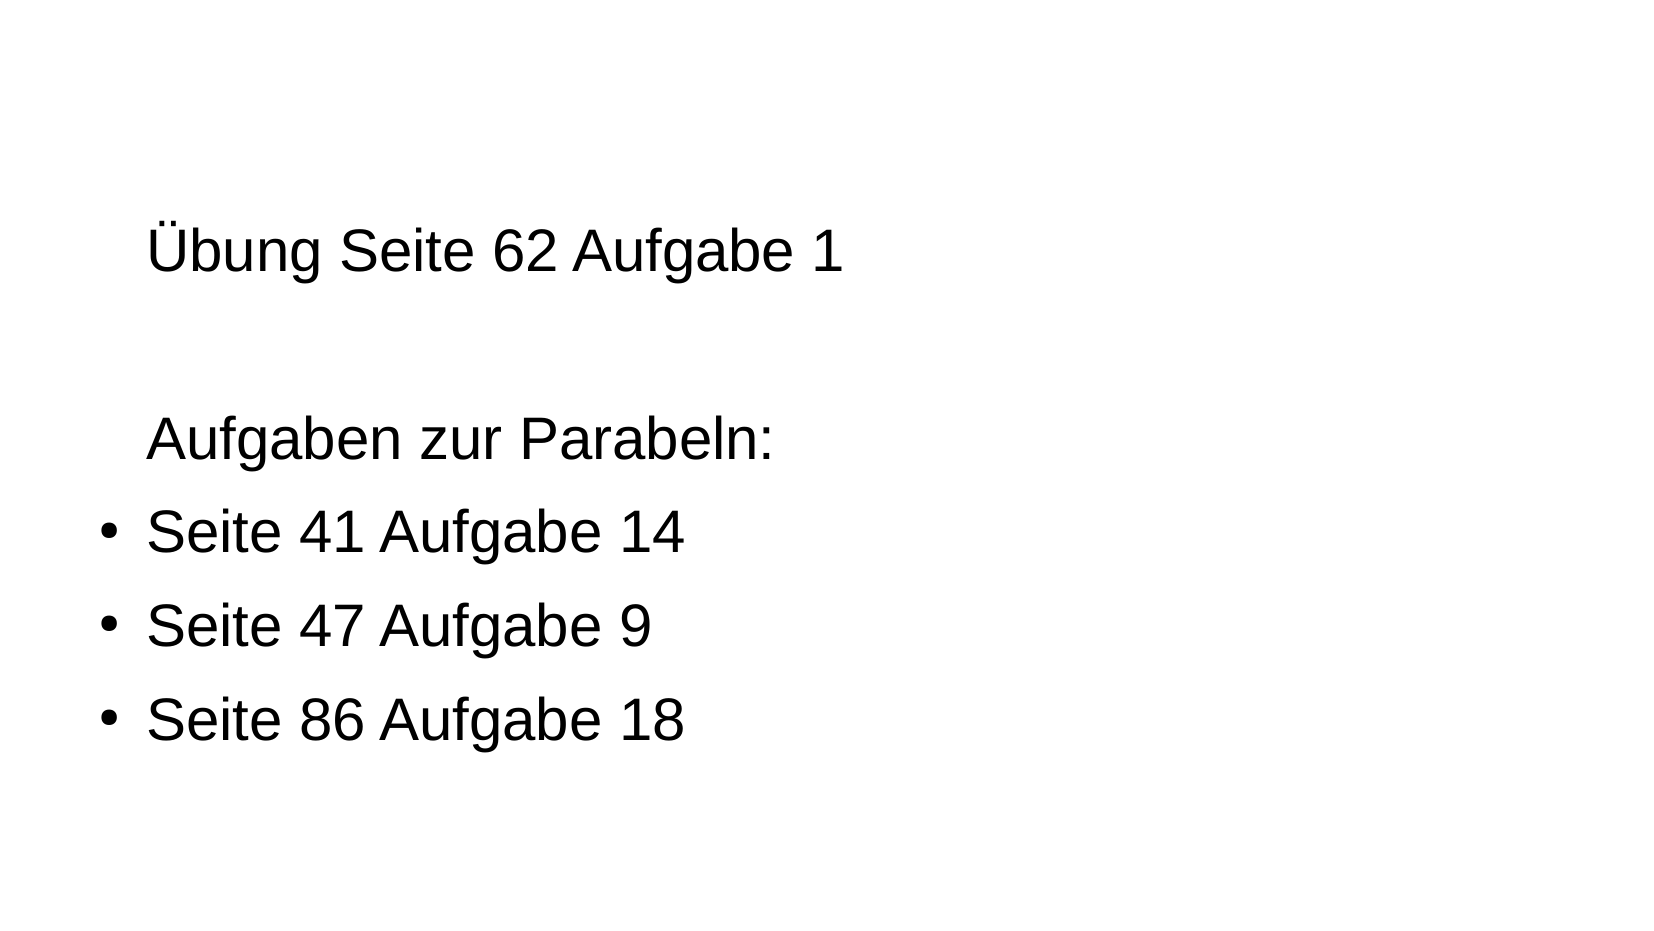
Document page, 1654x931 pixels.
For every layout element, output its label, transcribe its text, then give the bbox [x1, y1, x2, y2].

list Übung Seite 62 Aufgabe 1 Aufgaben zur Parabeln: Seite 41 Aufgabe 14 Seite 47 Aufgabe 9 Seite 86 Aufgabe 18 [82, 217, 1571, 758]
